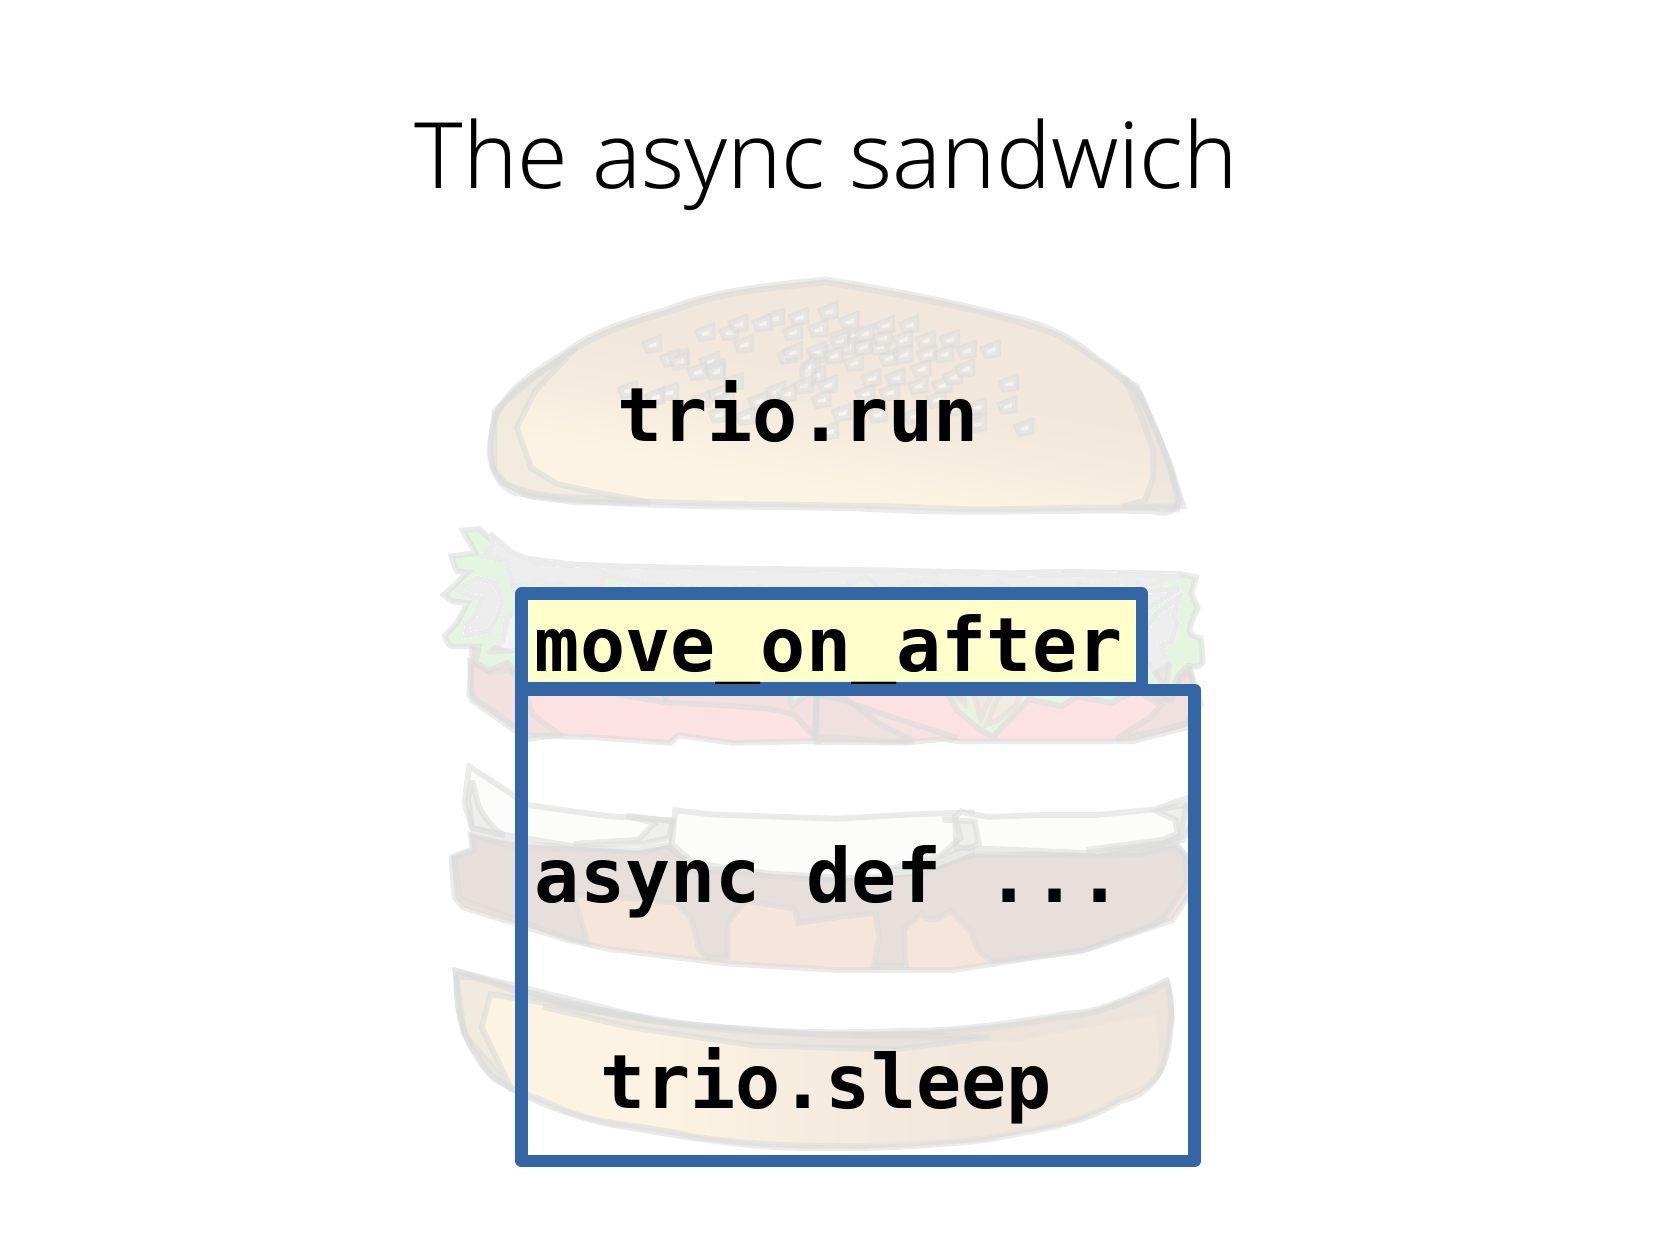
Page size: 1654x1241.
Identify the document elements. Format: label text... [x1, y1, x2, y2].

text_box trio.sleep [585, 1031, 1068, 1135]
title The async sandwich [82, 49, 1571, 257]
text_box trio.run [602, 364, 995, 467]
text_box move_on_after [520, 594, 1139, 684]
text_box [411, 240, 1303, 1226]
text_box async def ... [528, 825, 1139, 928]
